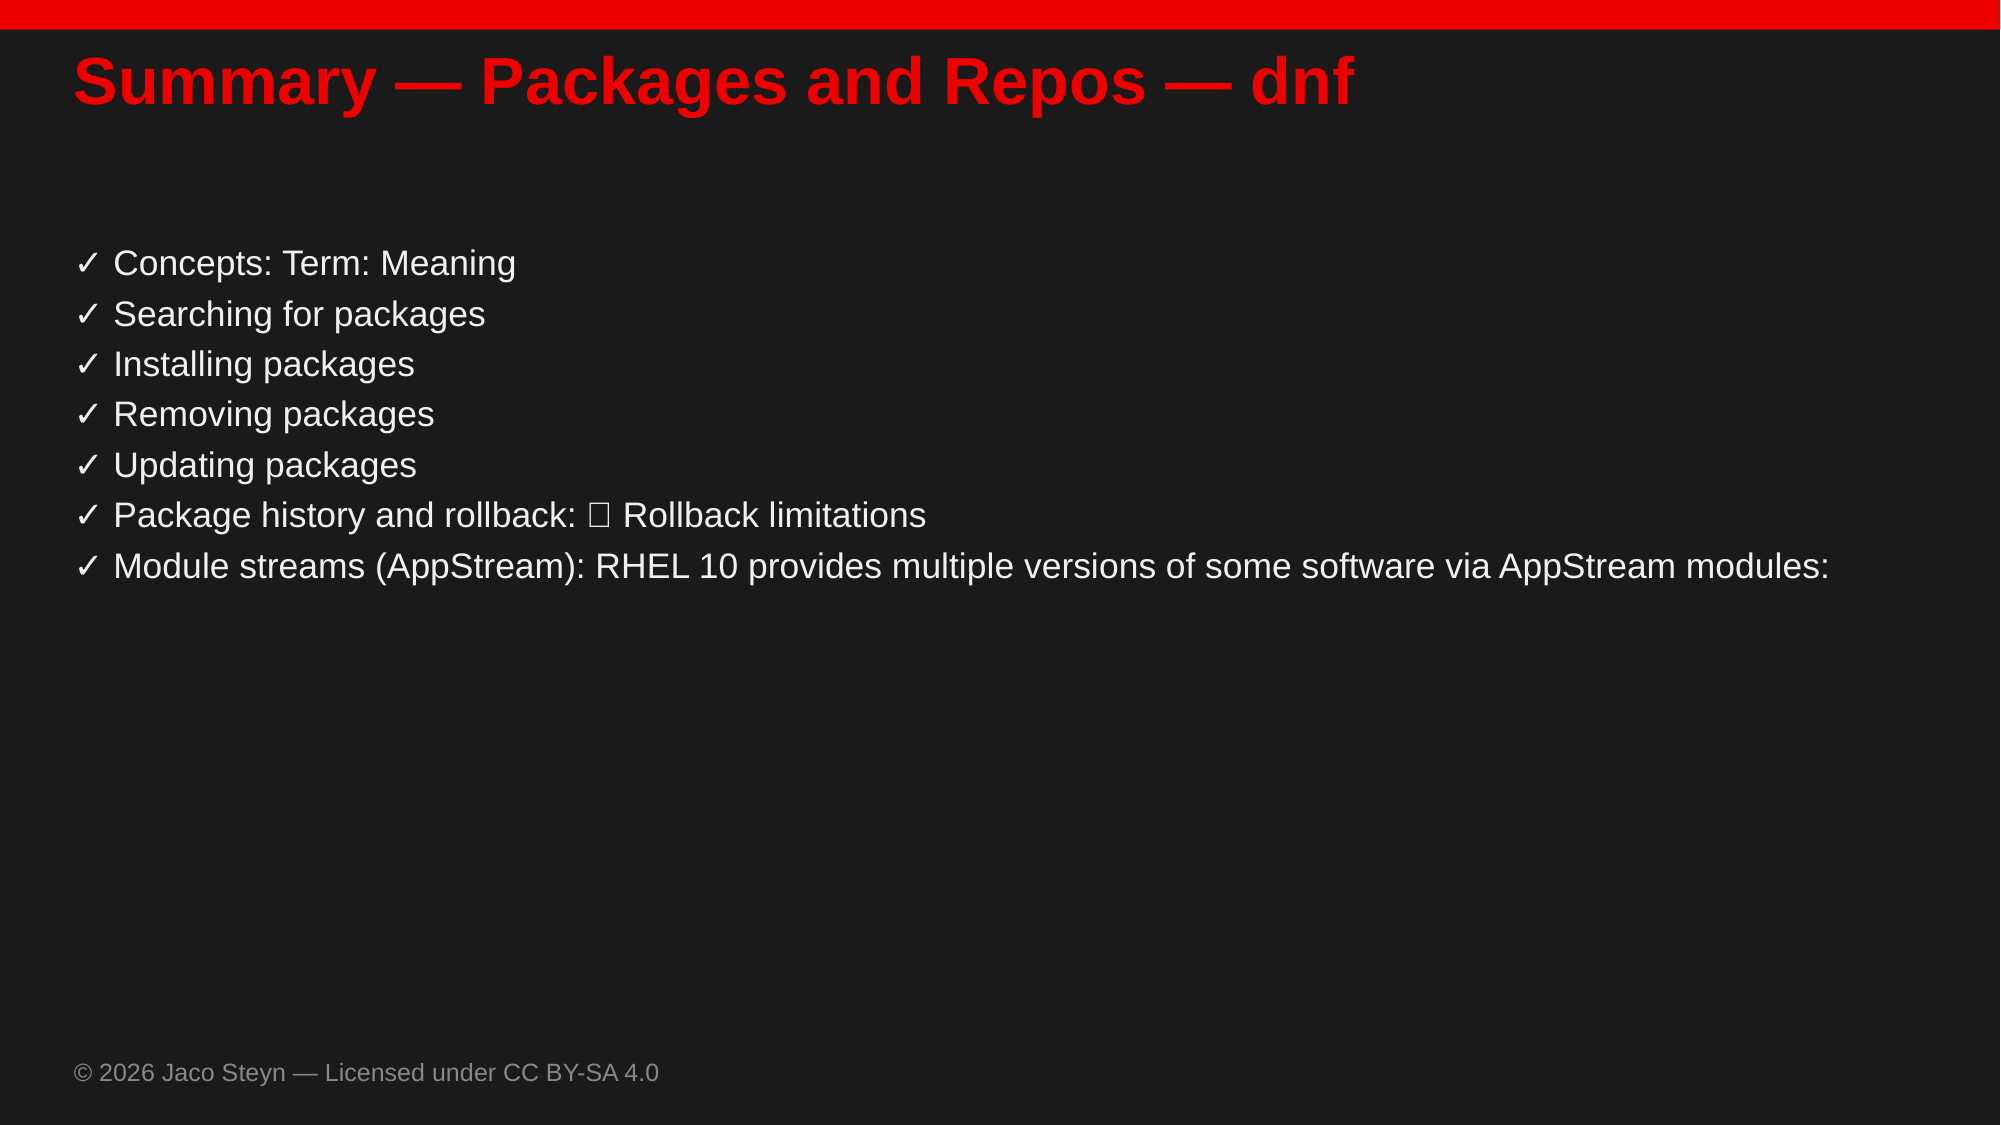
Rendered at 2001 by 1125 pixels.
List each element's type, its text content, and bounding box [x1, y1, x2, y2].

text_box [0, 0, 2001, 30]
text_box Summary — Packages and Repos — dnf [59, 36, 1942, 208]
text_box ✓ Concepts: Term: Meaning ✓ Searching for packages ✓ Installing packages ✓ Removing packages ✓ Updating packages ✓ Package history and rollback: 💡 Rollback limitations ✓ Module streams (AppStream): RHEL 10 provides multiple versions of some software via AppStream modules: [59, 236, 1942, 1037]
text_box © 2026 Jaco Steyn — Licensed under CC BY-SA 4.0 [59, 1051, 1942, 1093]
